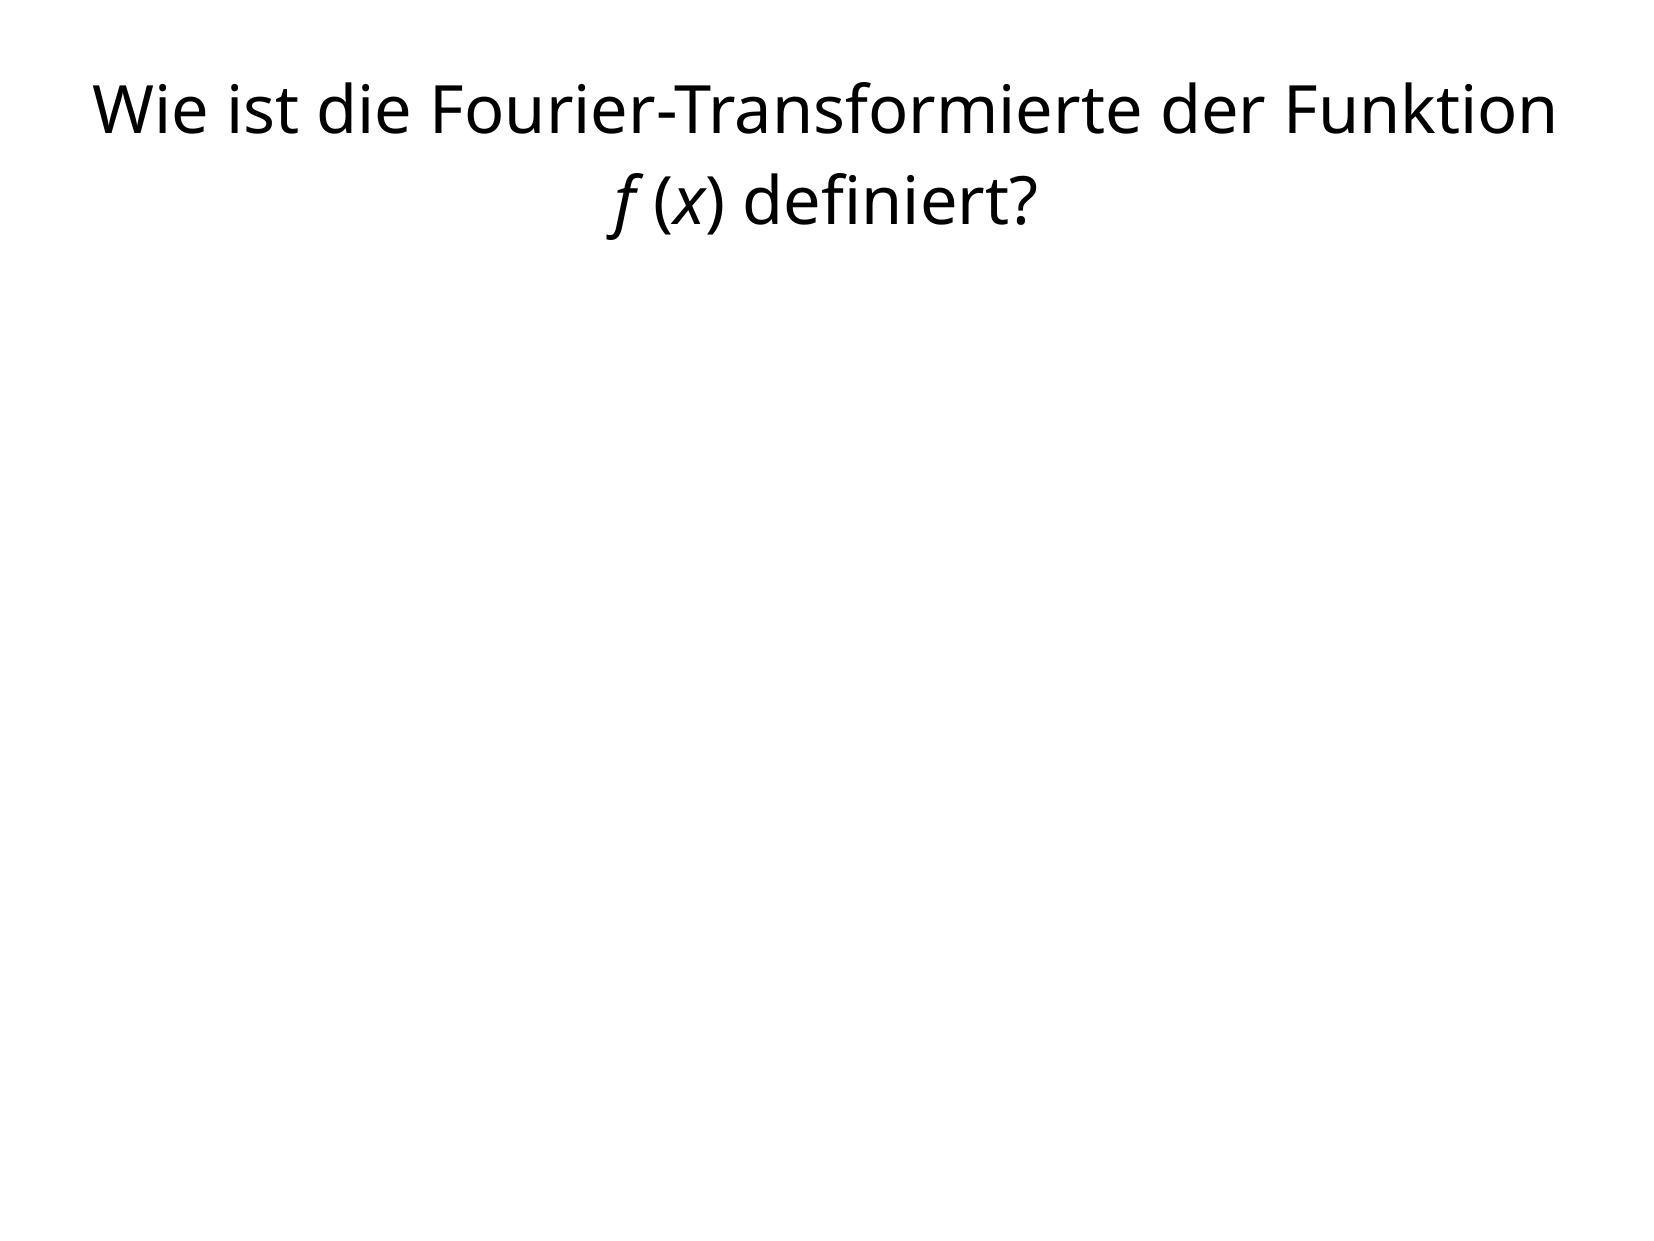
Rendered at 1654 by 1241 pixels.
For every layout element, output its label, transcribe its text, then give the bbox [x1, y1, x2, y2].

title Wie ist die Fourier-Transformierte der Funktion f (x) definiert? [82, 49, 1571, 257]
